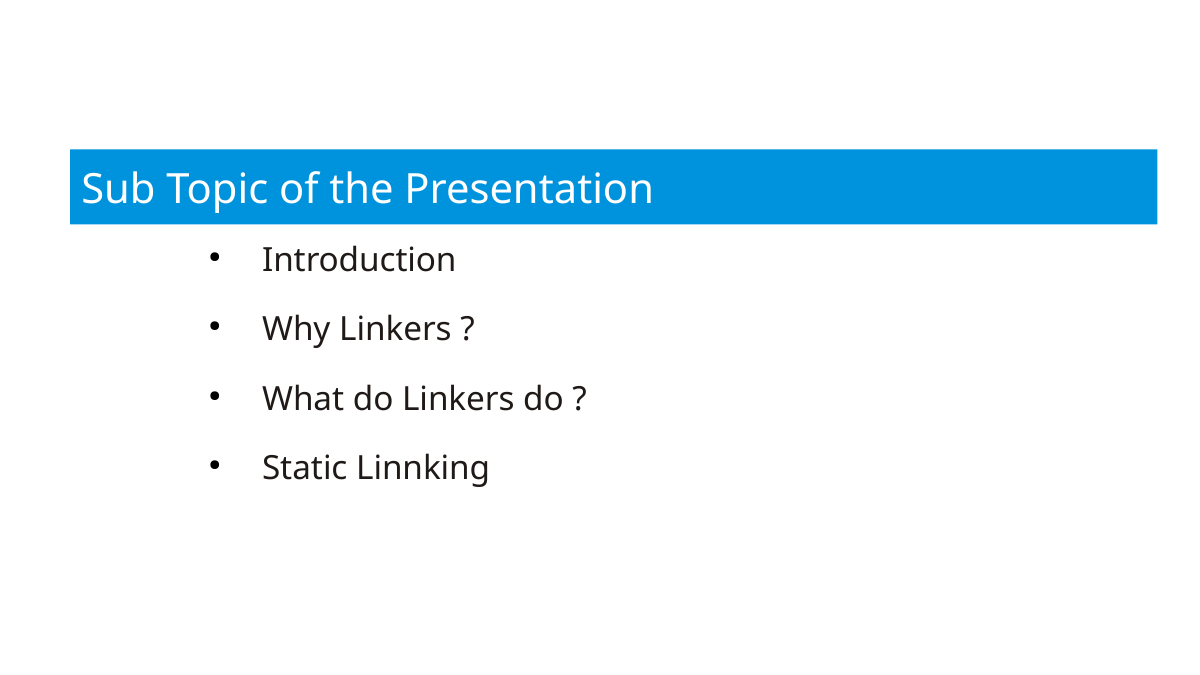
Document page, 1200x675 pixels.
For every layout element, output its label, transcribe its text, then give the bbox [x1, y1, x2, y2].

title Sub Topic of the Presentation [70, 149, 1158, 225]
list Introduction Why Linkers ? What do Linkers do ? Static Linnking [180, 324, 1200, 399]
